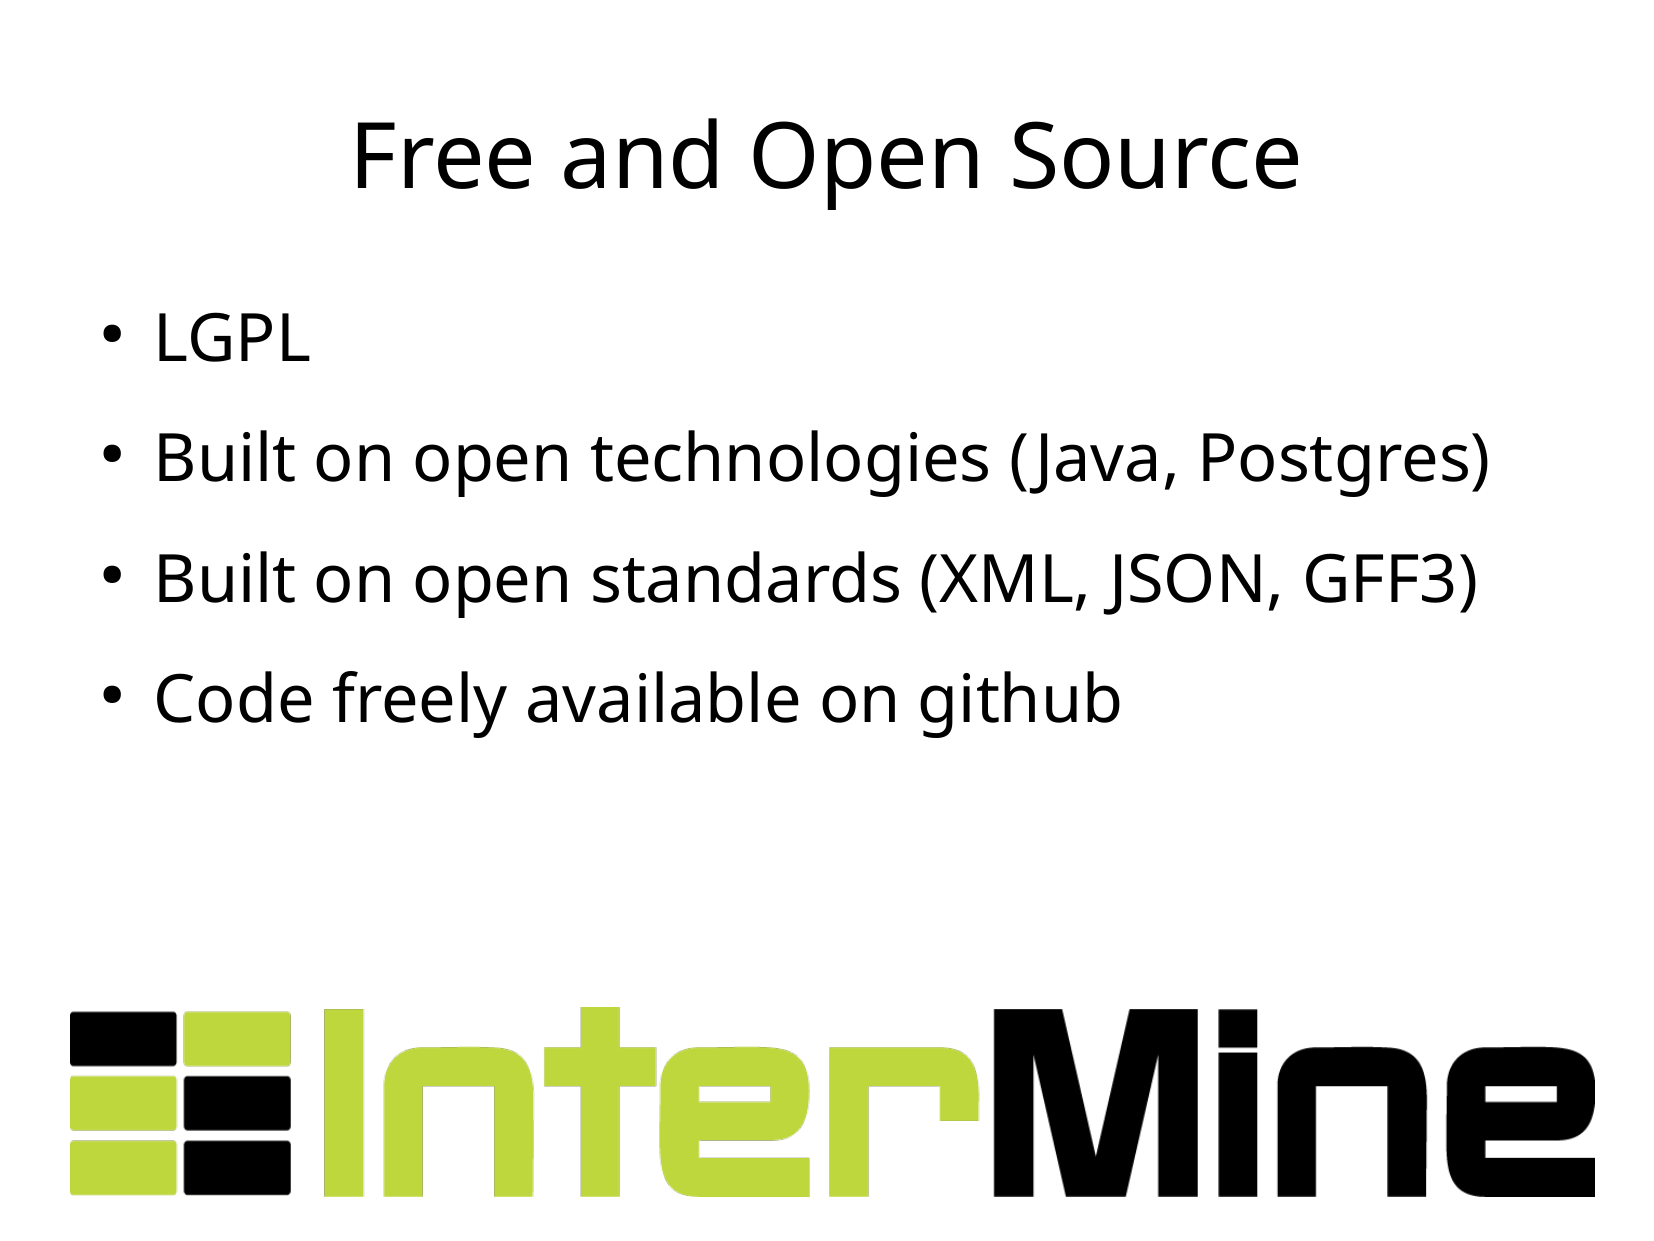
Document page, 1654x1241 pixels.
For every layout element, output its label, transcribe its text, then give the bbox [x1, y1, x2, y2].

picture [70, 1007, 1595, 1197]
title Free and Open Source [82, 49, 1571, 257]
list LGPL Built on open technologies (Java, Postgres) Built on open standards (XML, JSON, GFF3) Code freely available on github [82, 290, 1538, 1010]
